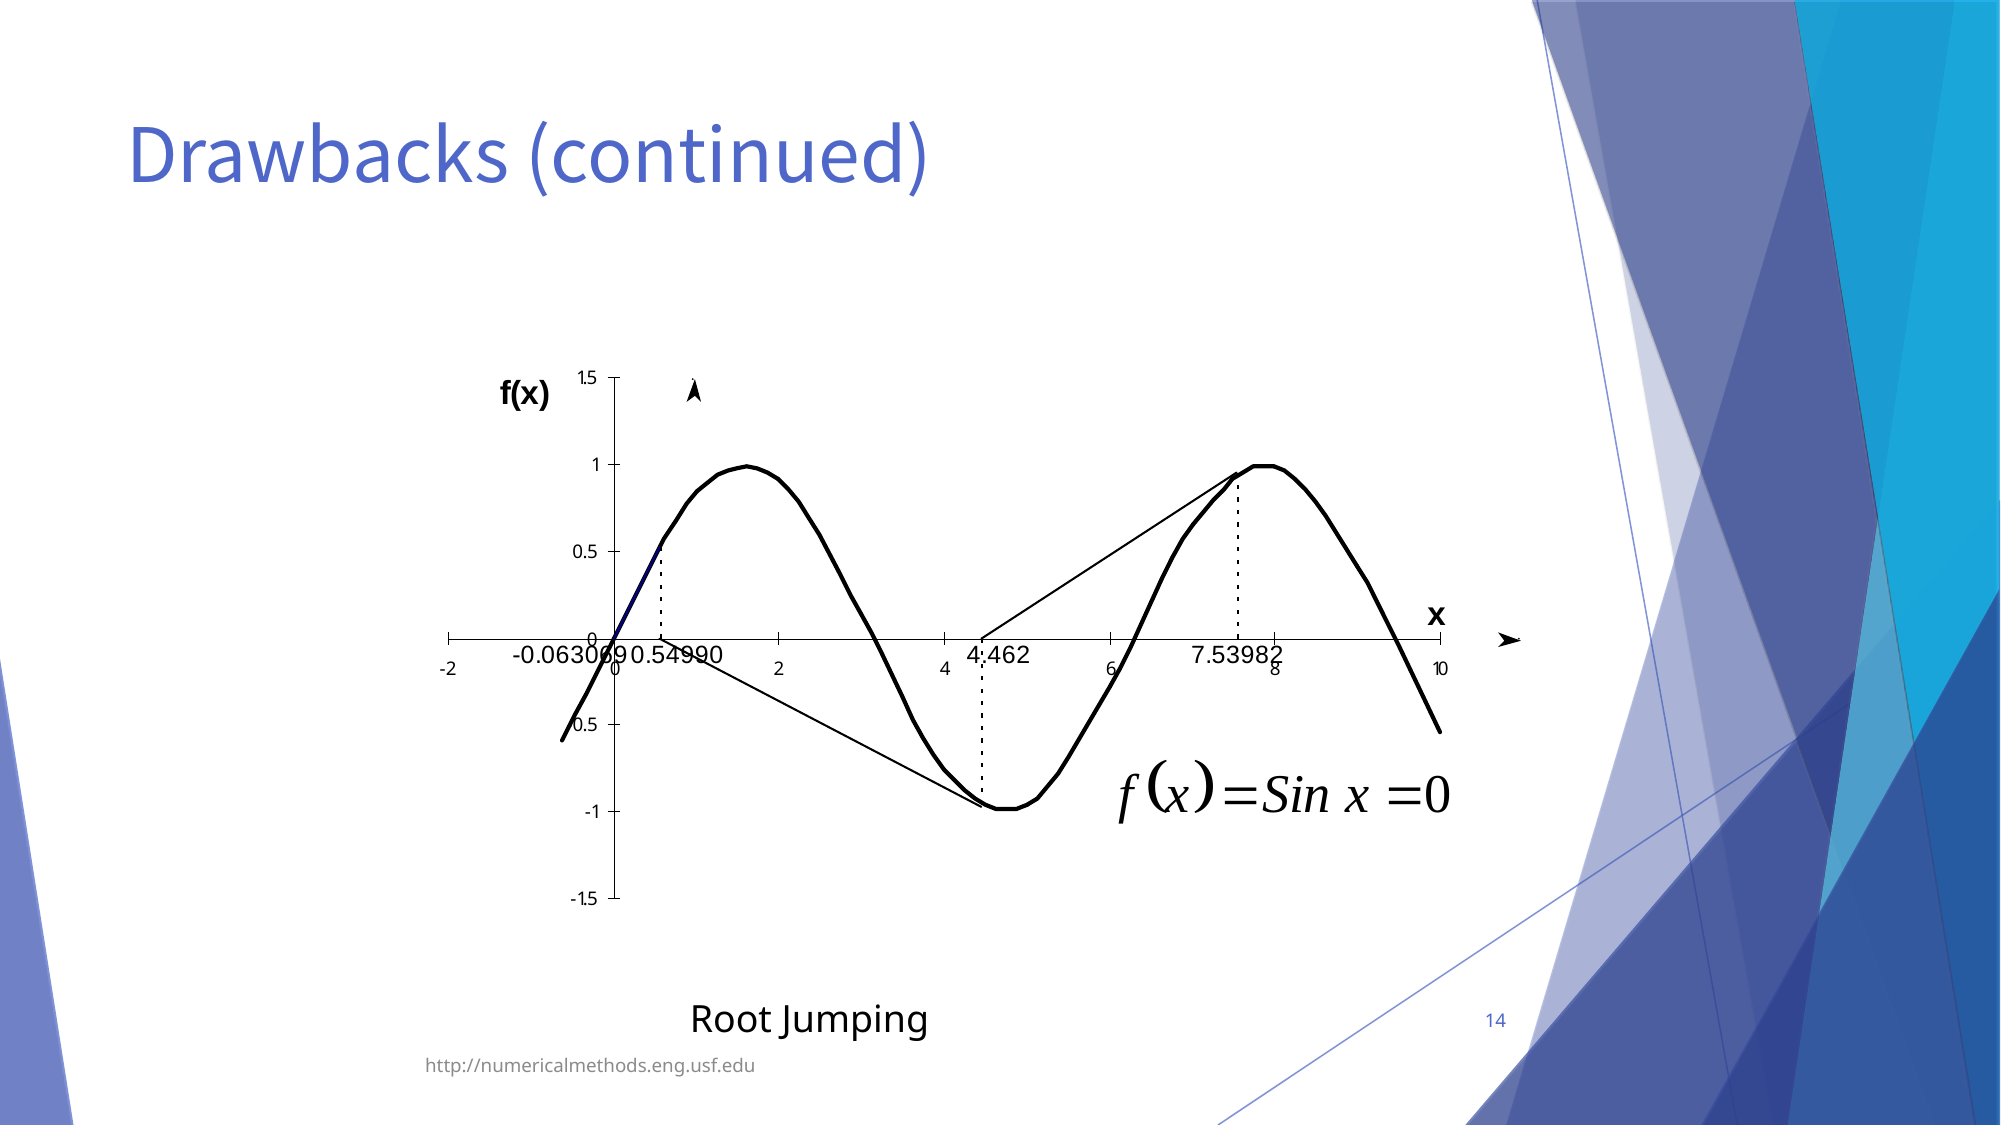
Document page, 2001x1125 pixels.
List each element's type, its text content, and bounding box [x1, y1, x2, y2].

picture [425, 350, 1567, 1003]
slide_number <編號> [1409, 1003, 1522, 1051]
title Drawbacks (continued) [111, 99, 1522, 317]
footer http://numericalmethods.eng.usf.edu [195, 1035, 1229, 1096]
text_box Root Jumping [674, 1003, 1425, 1048]
